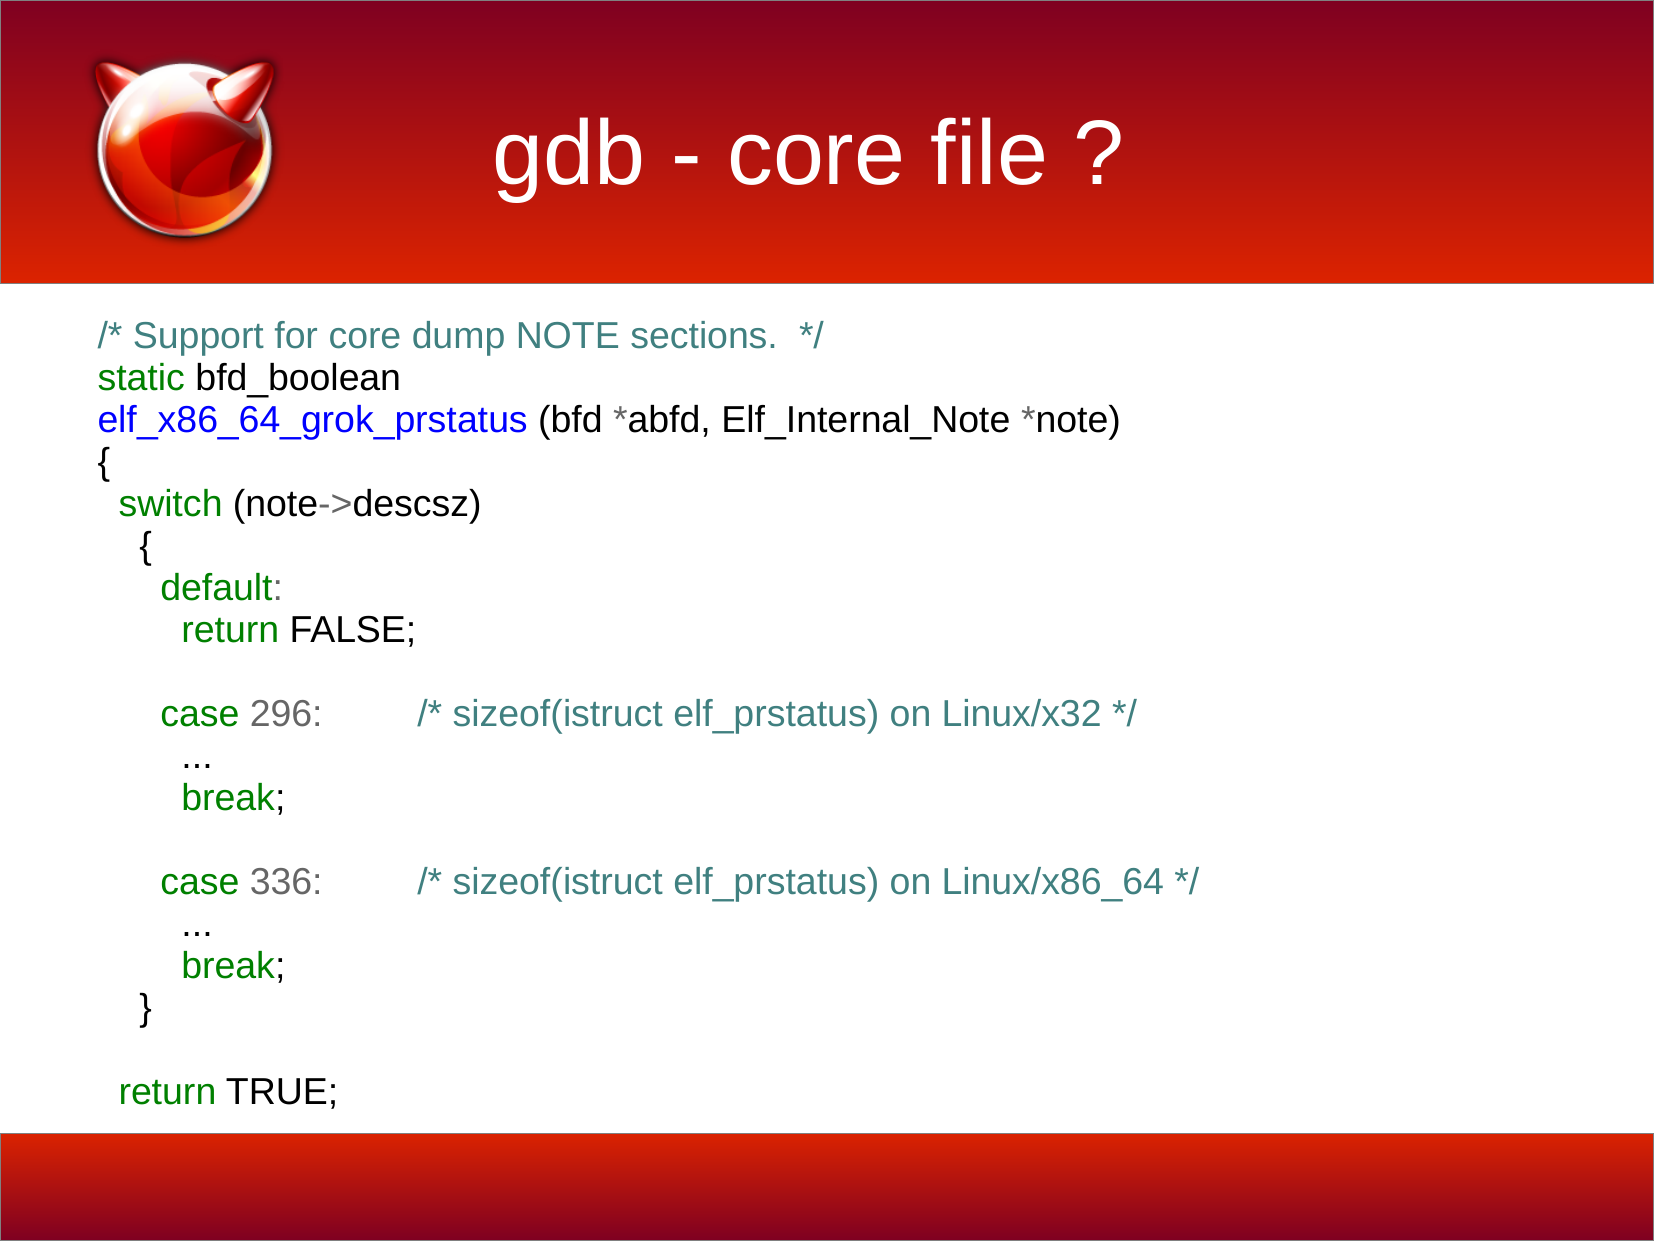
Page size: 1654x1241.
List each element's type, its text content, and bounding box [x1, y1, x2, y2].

title gdb - core file ? [82, 49, 1536, 257]
text_box /* Support for core dump NOTE sections. */ static bfd_boolean elf_x86_64_grok_prstatus (bfd *abfd, Elf_Internal_Note *note) { switch (note->descsz) { default: return FALSE; case 296: /* sizeof(istruct elf_prstatus) on Linux/x32 */ ... break; case 336: /* sizeof(istruct elf_prstatus) on Linux/x86_64 */ ... break; } return TRUE; [82, 307, 1536, 1120]
